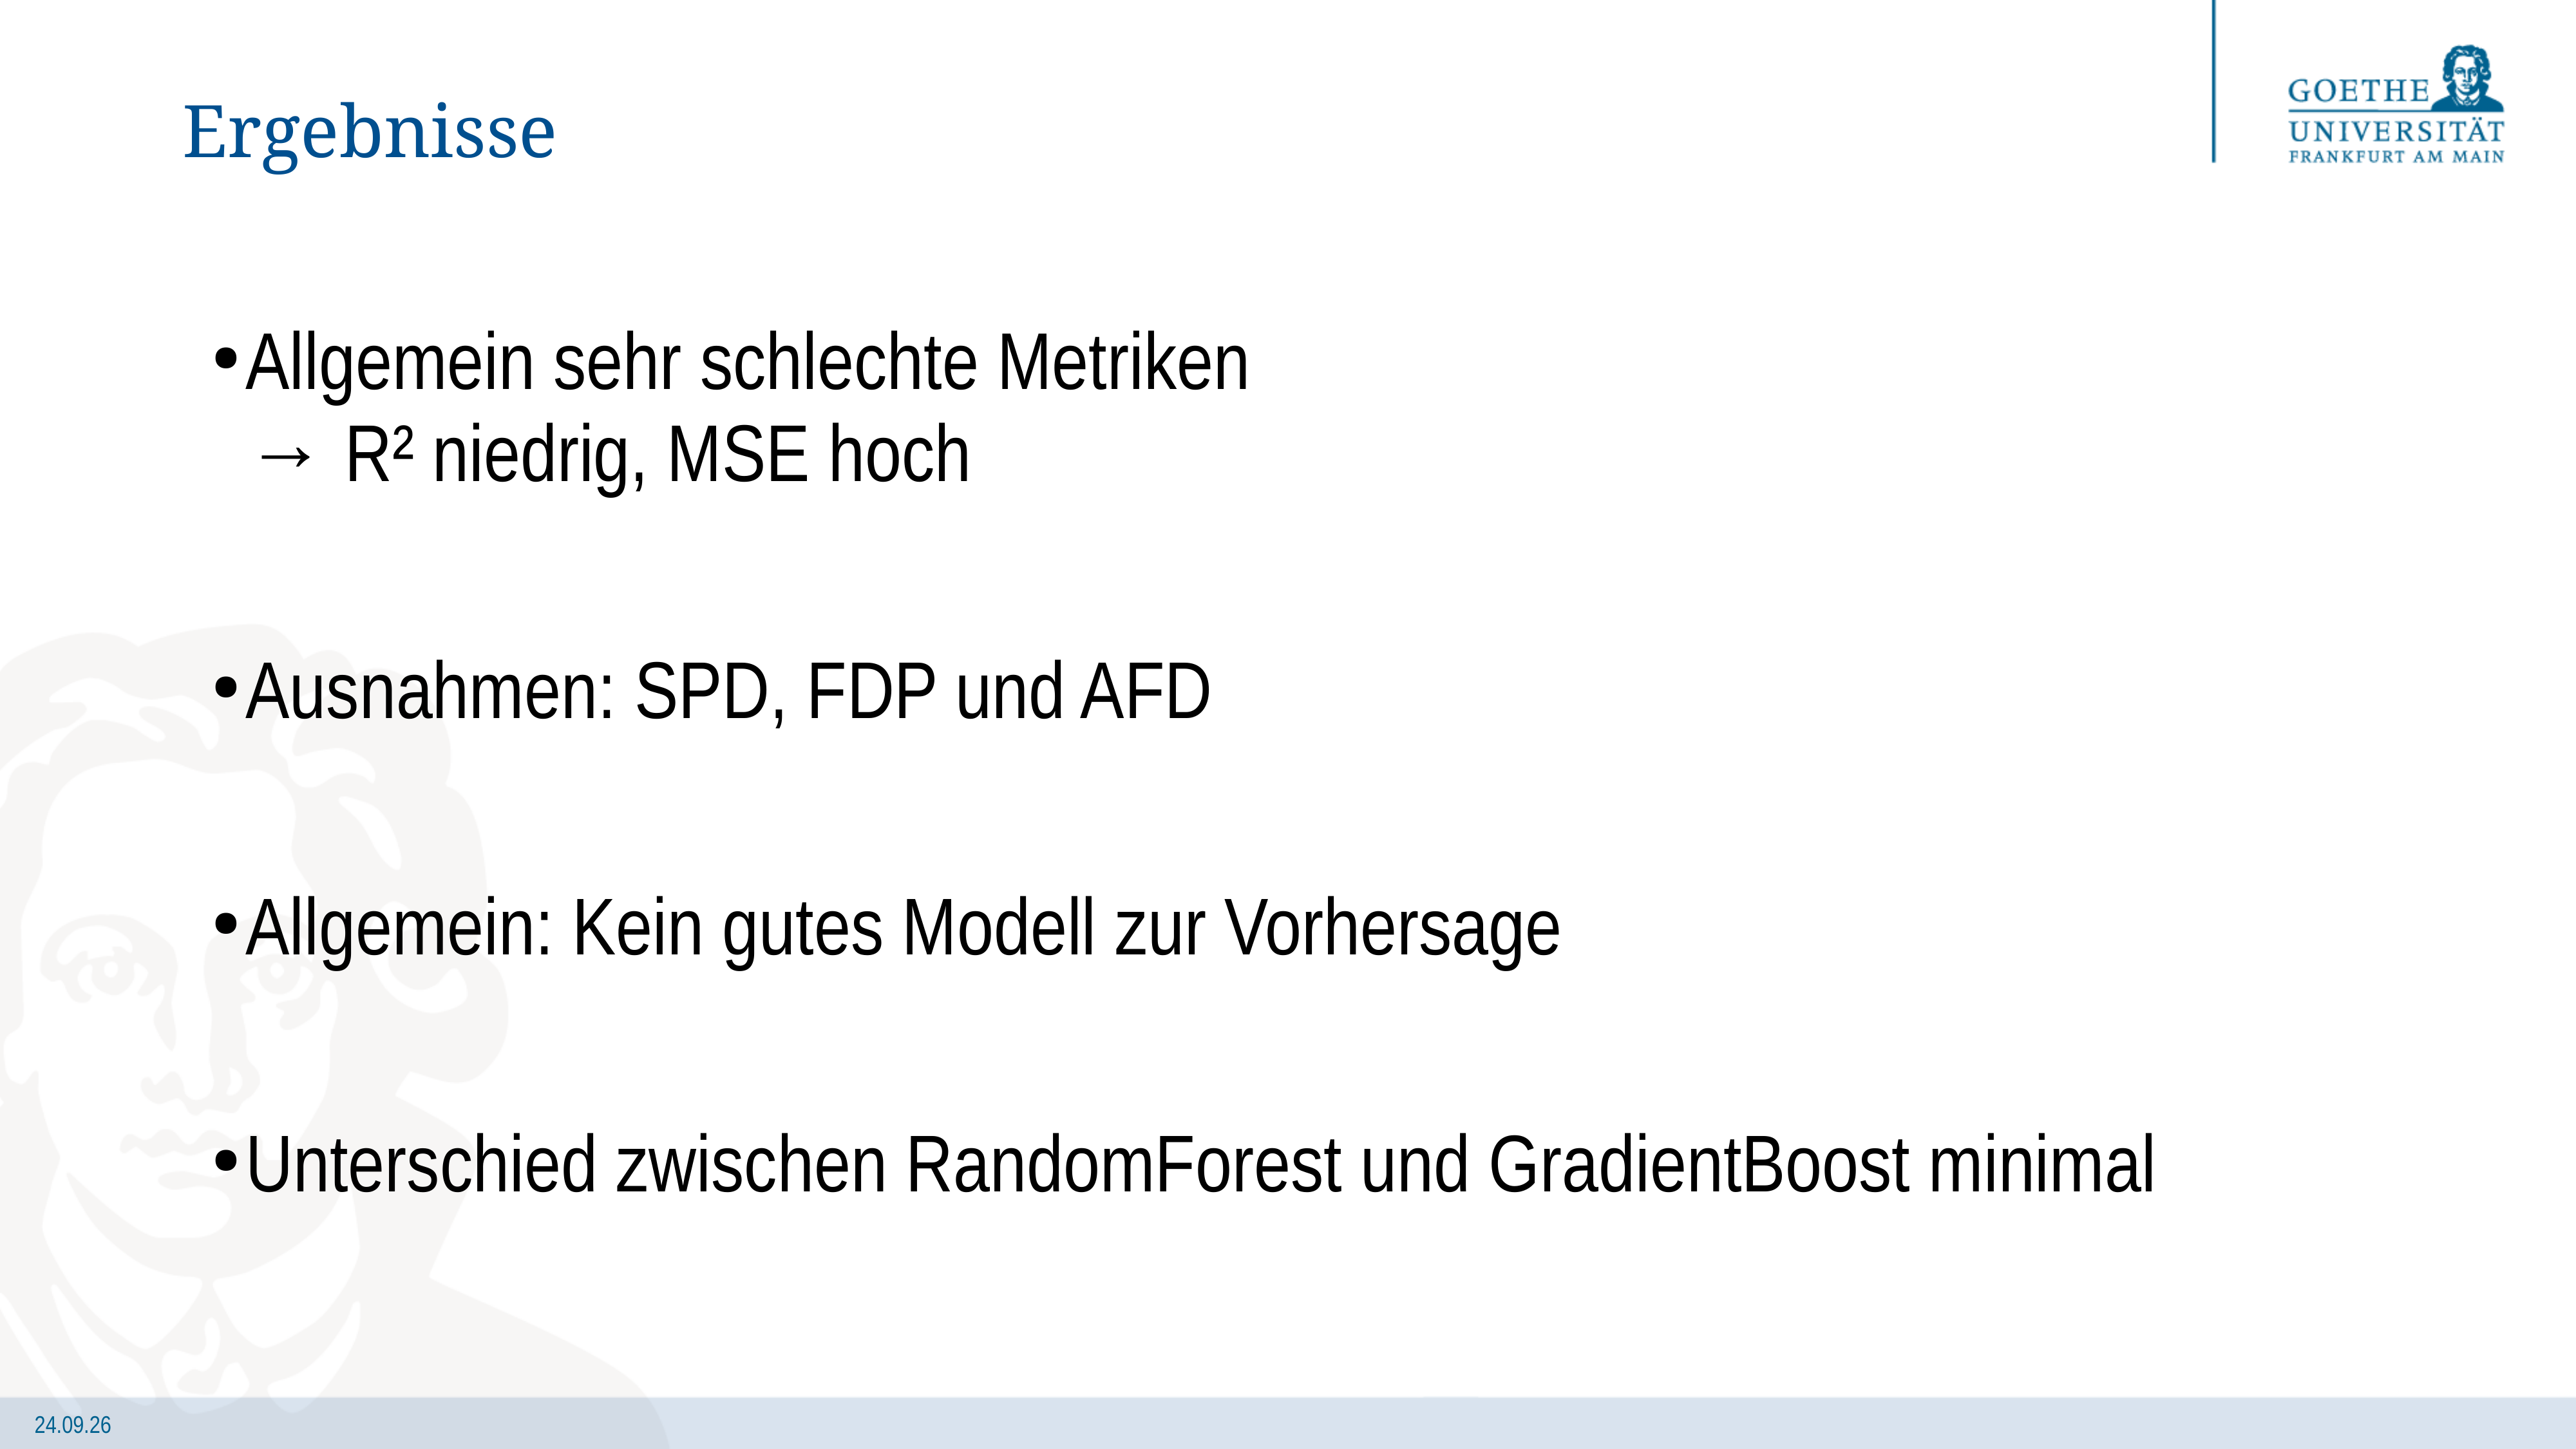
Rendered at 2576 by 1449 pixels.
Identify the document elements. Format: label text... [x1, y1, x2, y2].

list Allgemein sehr schlechte Metriken → R² niedrig, MSE hoch Ausnahmen: SPD, FDP und AFD Allgemein: Kein gutes Modell zur Vorhersage Unterschied zwischen RandomForest und GradientBoost minimal [200, 314, 2351, 1354]
picture [0, 0, 2576, 1449]
title Ergebnisse [182, 53, 2177, 205]
